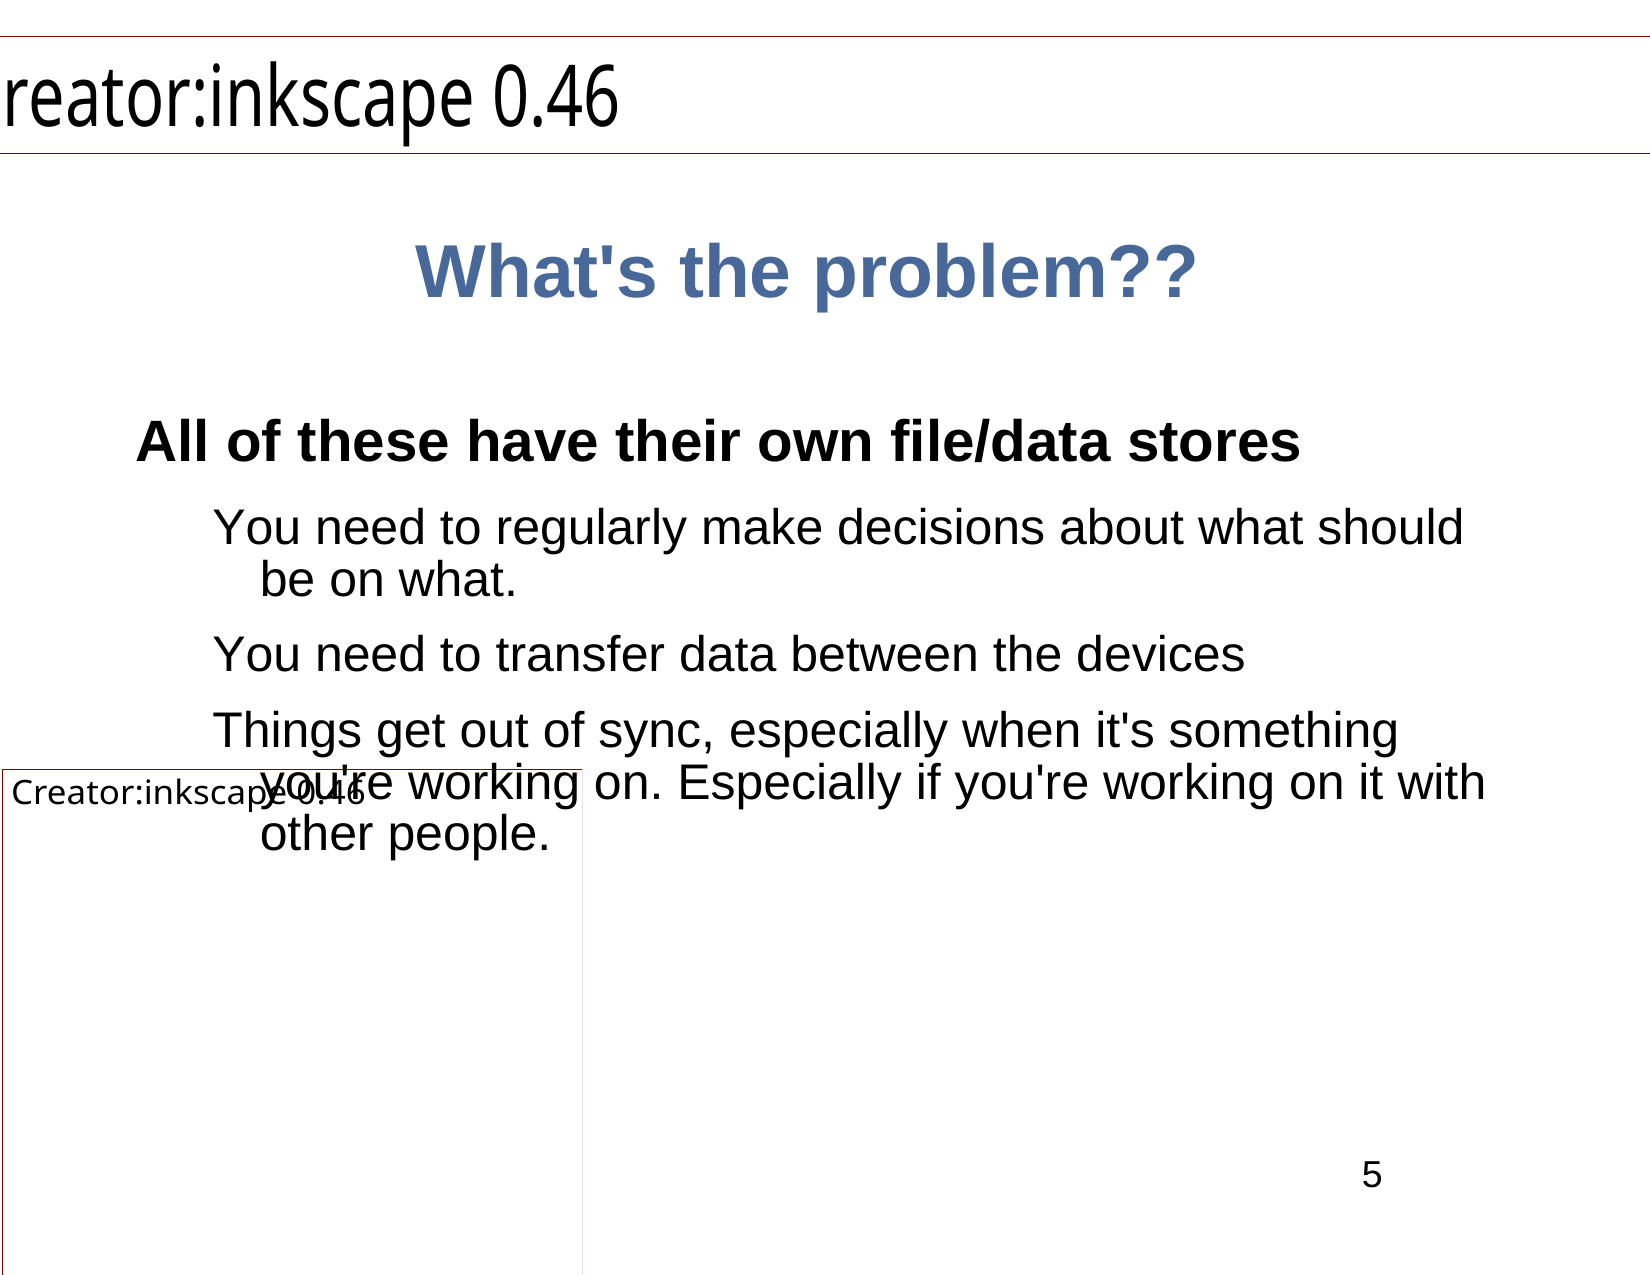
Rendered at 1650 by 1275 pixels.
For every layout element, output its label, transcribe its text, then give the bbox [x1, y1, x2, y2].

title What's the problem?? [118, 177, 1498, 371]
list All of these have their own file/data stores You need to regularly make decisions about what should be on what. You need to transfer data between the devices Things get out of sync, especially when it's something you're working on. Especially if you're working on it with other people. [118, 413, 1498, 1126]
